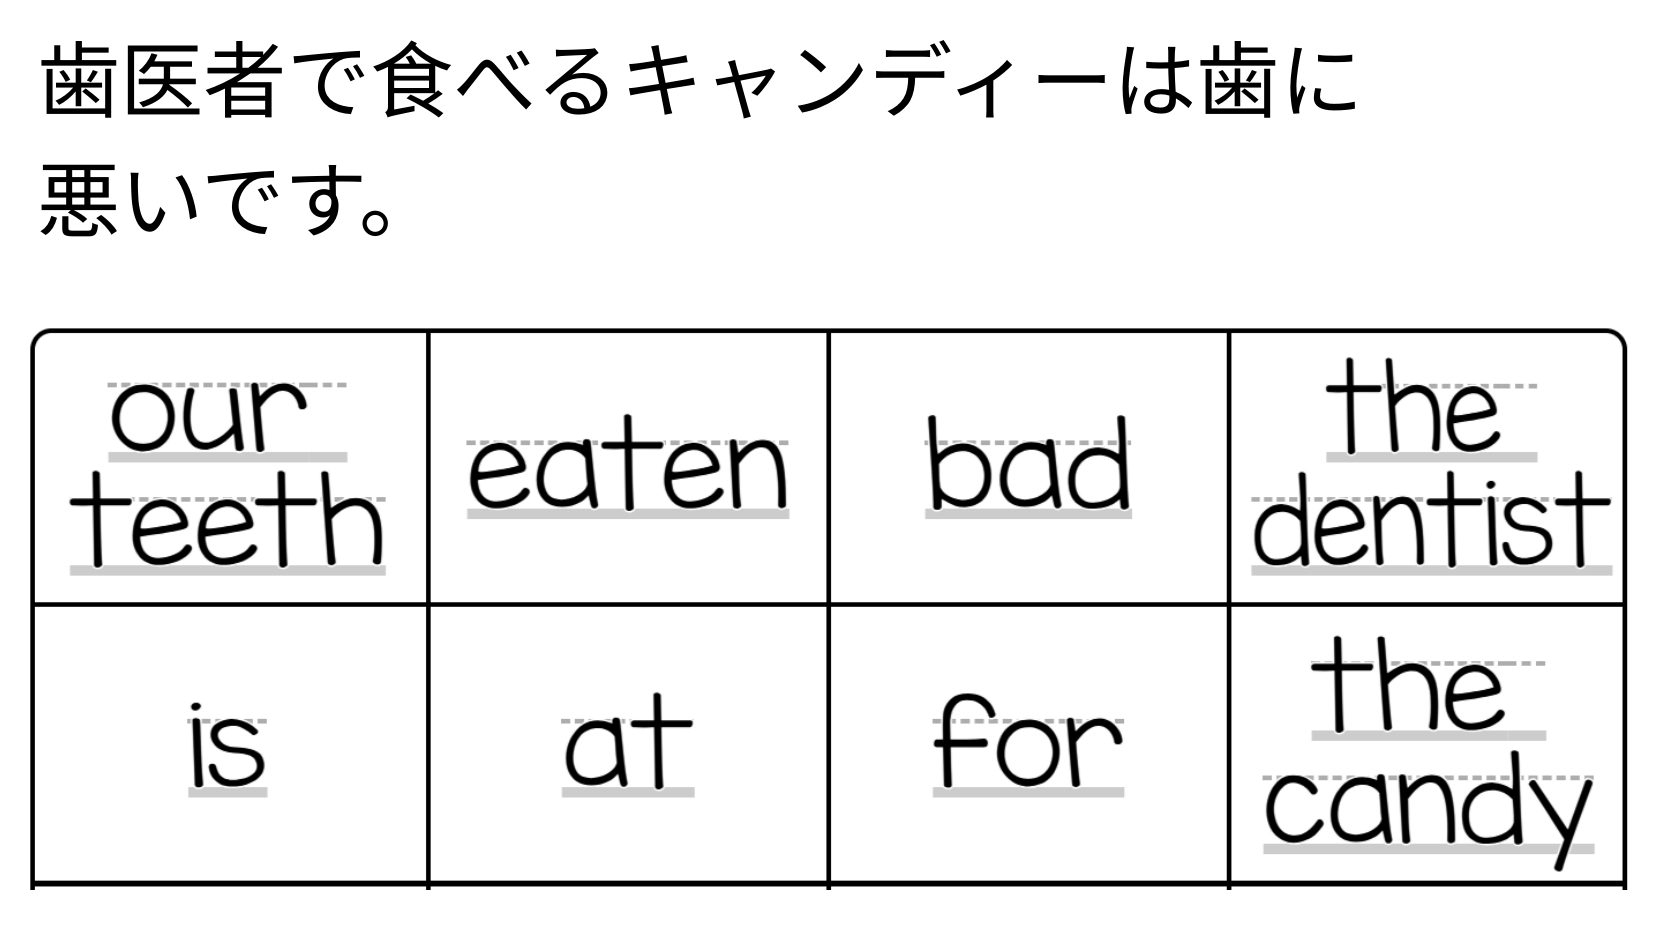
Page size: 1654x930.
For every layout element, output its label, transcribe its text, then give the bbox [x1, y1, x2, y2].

title 歯医者で食べるキャンディーは歯に 悪いです。 [37, 19, 1612, 252]
picture [20, 325, 1633, 890]
